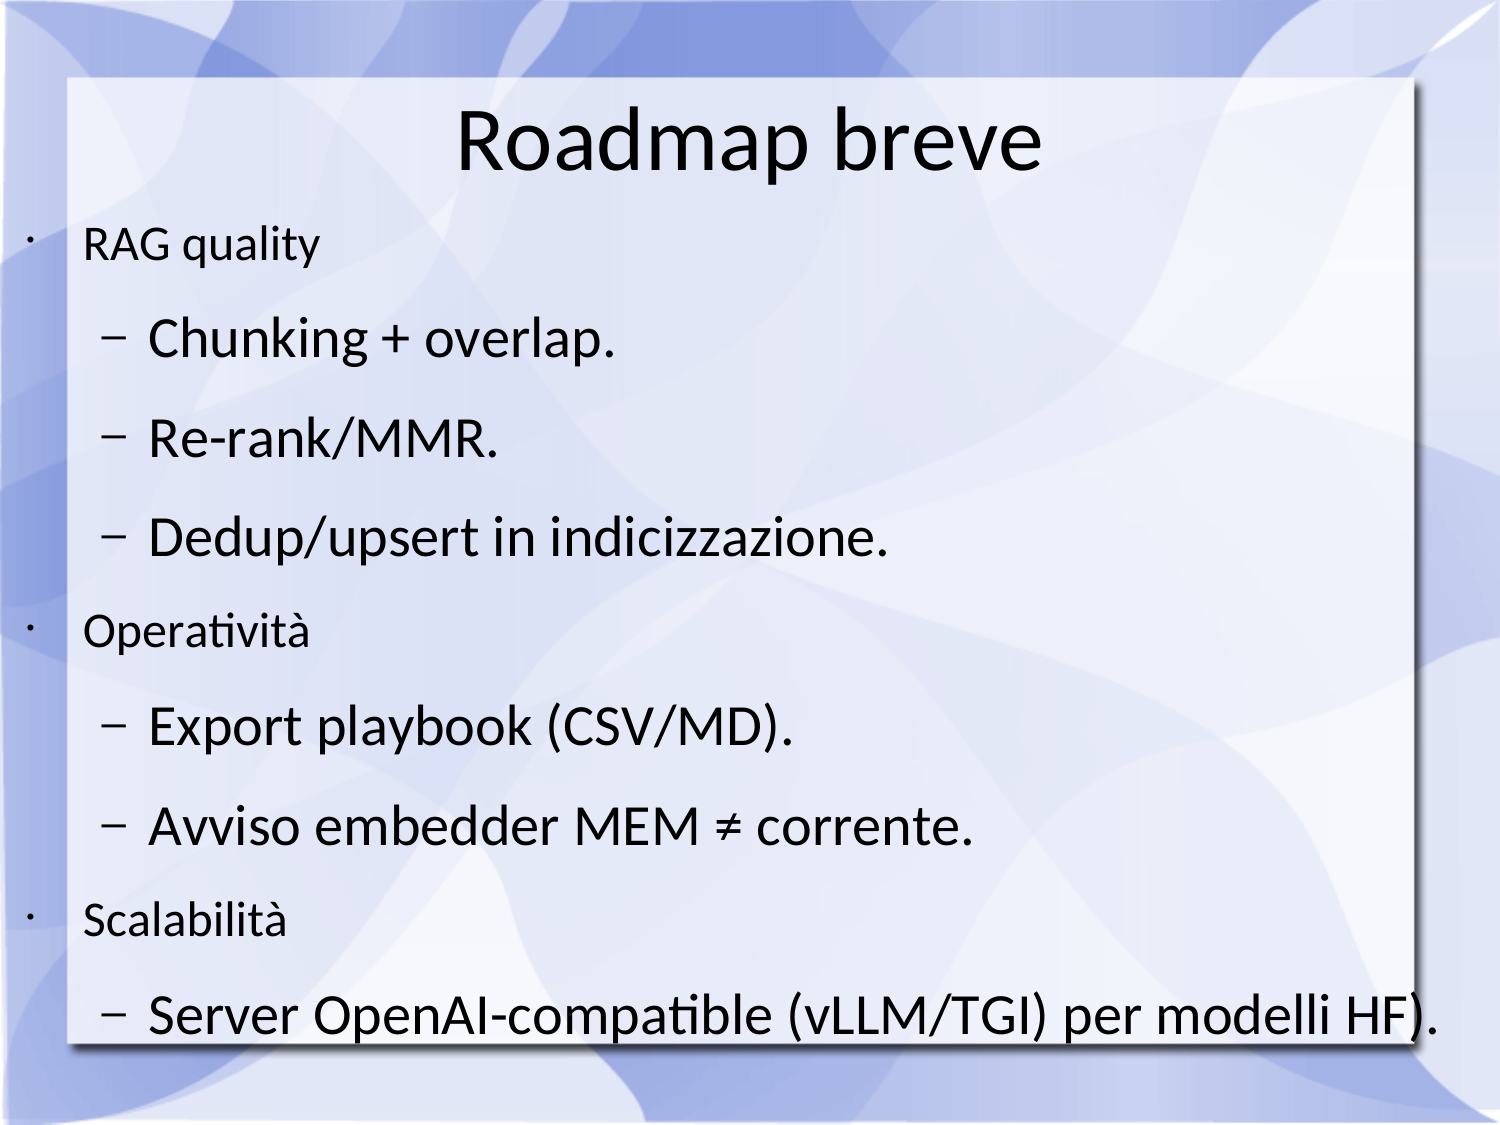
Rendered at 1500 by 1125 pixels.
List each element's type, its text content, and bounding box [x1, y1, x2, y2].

picture [0, 0, 1500, 1125]
list RAG quality Chunking + overlap. Re-rank/MMR. Dedup/upsert in indicizzazione. Operatività Export playbook (CSV/MD). Avviso embedder MEM ≠ corrente. Scalabilità Server OpenAI-compatible (vLLM/TGI) per modelli HF). [11, 202, 1465, 945]
title Roadmap breve [75, 70, 1425, 202]
